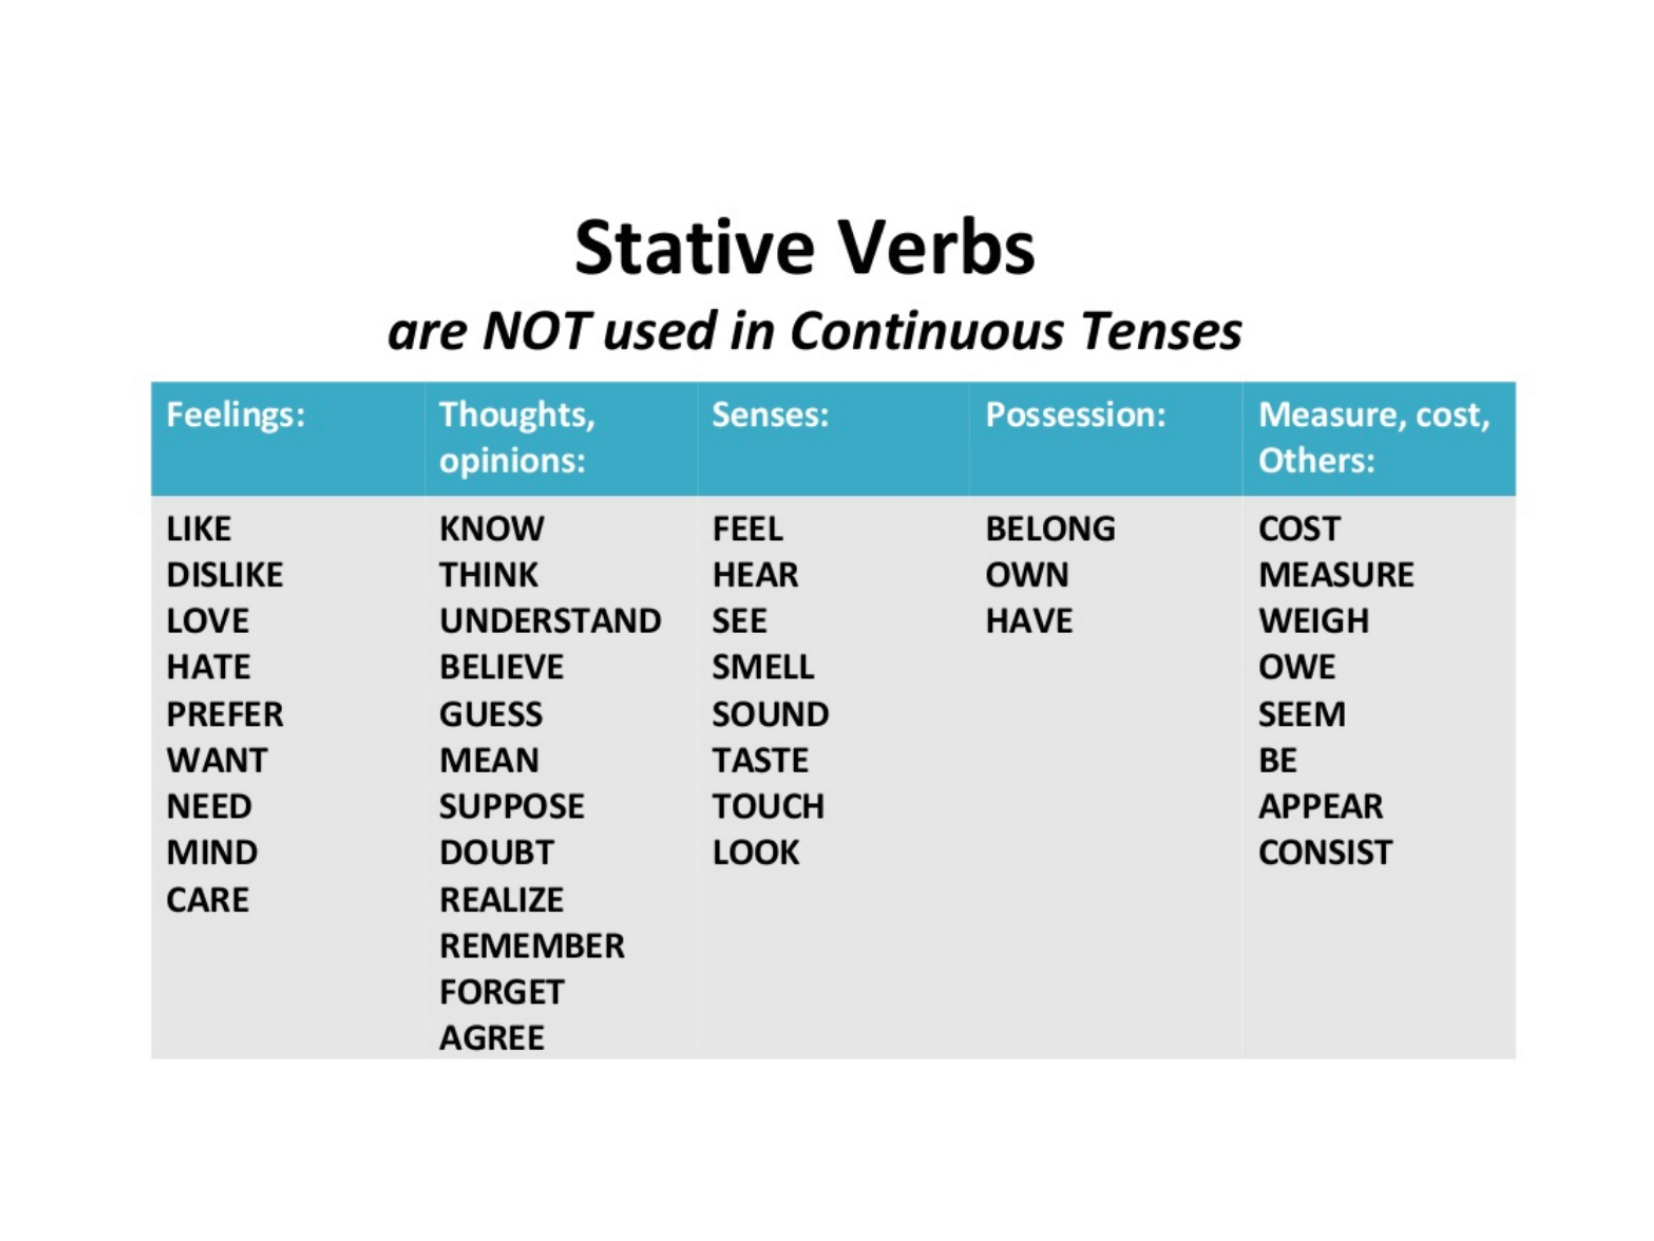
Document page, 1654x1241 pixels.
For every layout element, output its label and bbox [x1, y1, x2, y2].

picture [129, 159, 1537, 1068]
